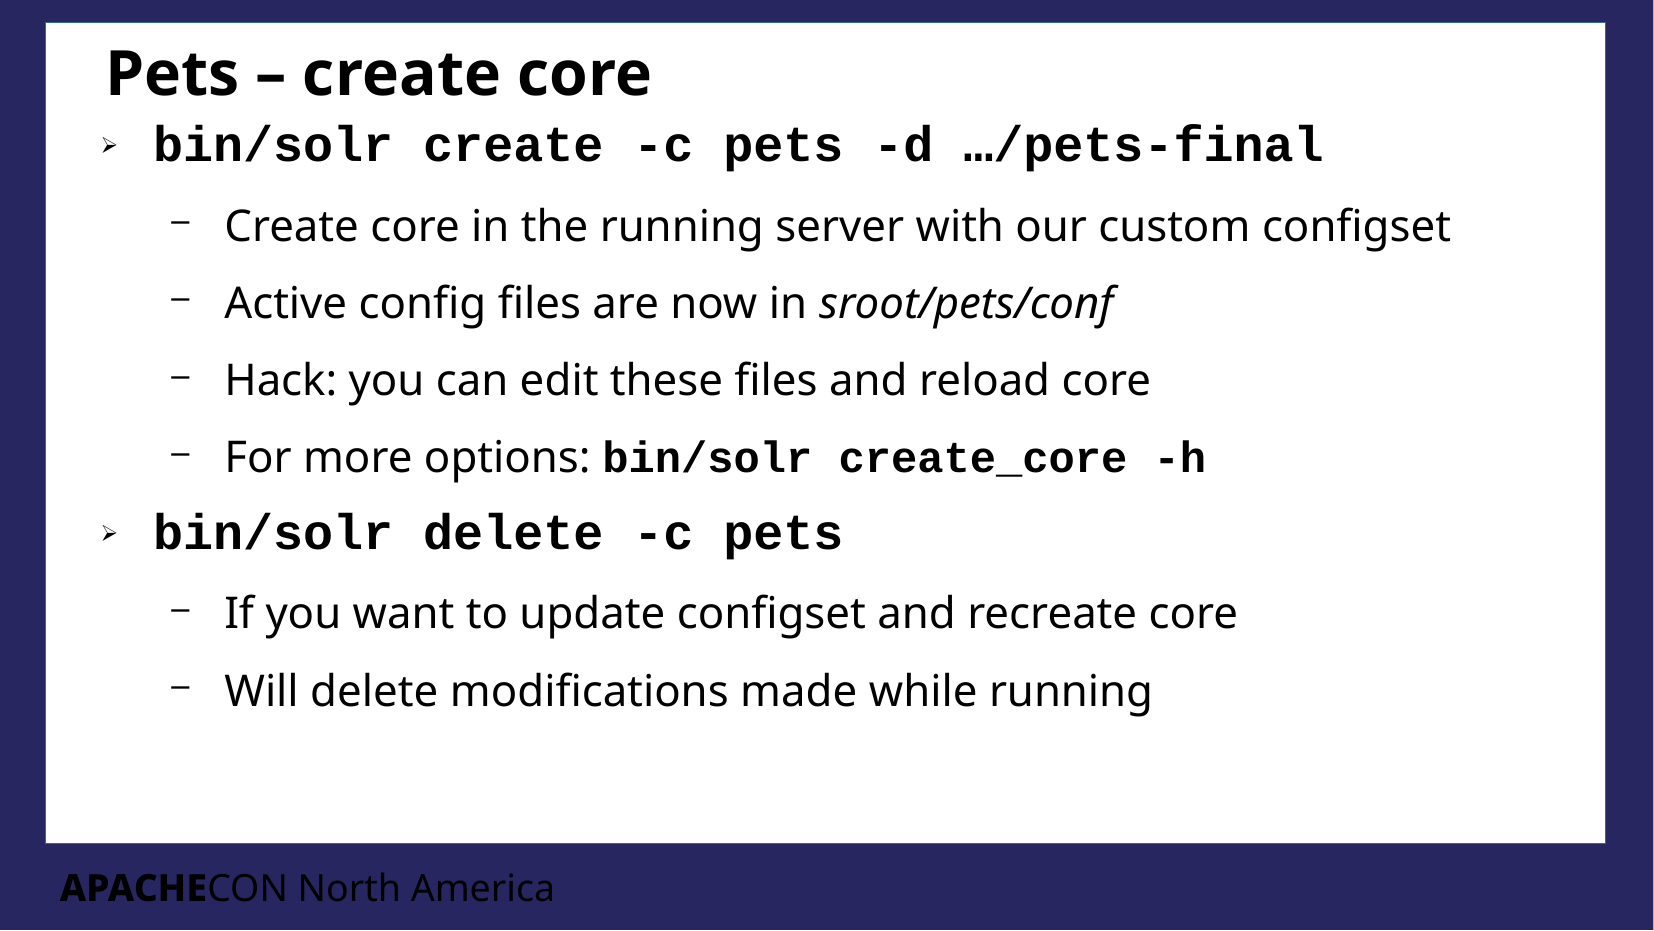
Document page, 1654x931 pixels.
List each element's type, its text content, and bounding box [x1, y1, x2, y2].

title Pets – create core [105, 32, 1546, 110]
list bin/solr create -c pets -d …/pets-final Create core in the running server with our custom configset Active config files are now in sroot/pets/conf Hack: you can edit these files and reload core For more options: bin/solr create_core -h bin/solr delete -c pets If you want to update configset and recreate core Will delete modifications made while running [82, 120, 1571, 757]
